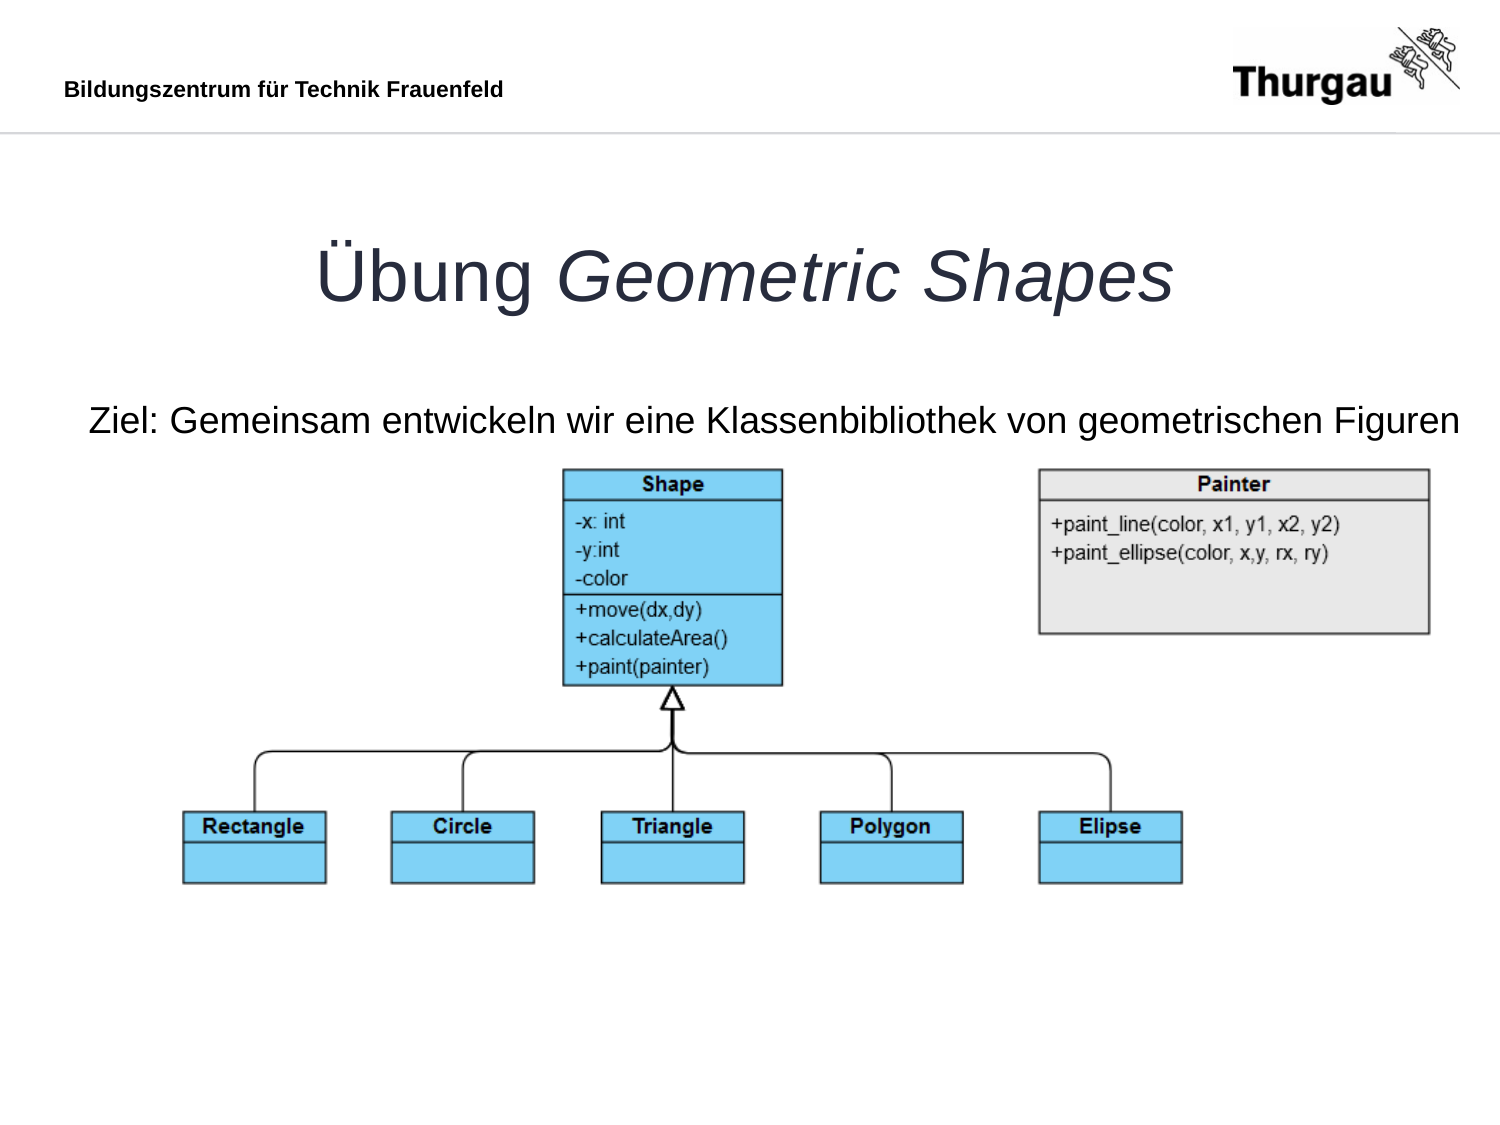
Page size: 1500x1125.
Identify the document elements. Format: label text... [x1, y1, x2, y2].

text_box Übung Geometric Shapes [56, 239, 1435, 323]
text_box Ziel: Gemeinsam entwickeln wir eine Klassenbibliothek von geometrischen Figuren [38, 392, 1476, 786]
text_box Bildungszentrum für Technik Frauenfeld [48, 65, 667, 115]
picture [171, 463, 1441, 895]
picture [1233, 27, 1460, 105]
